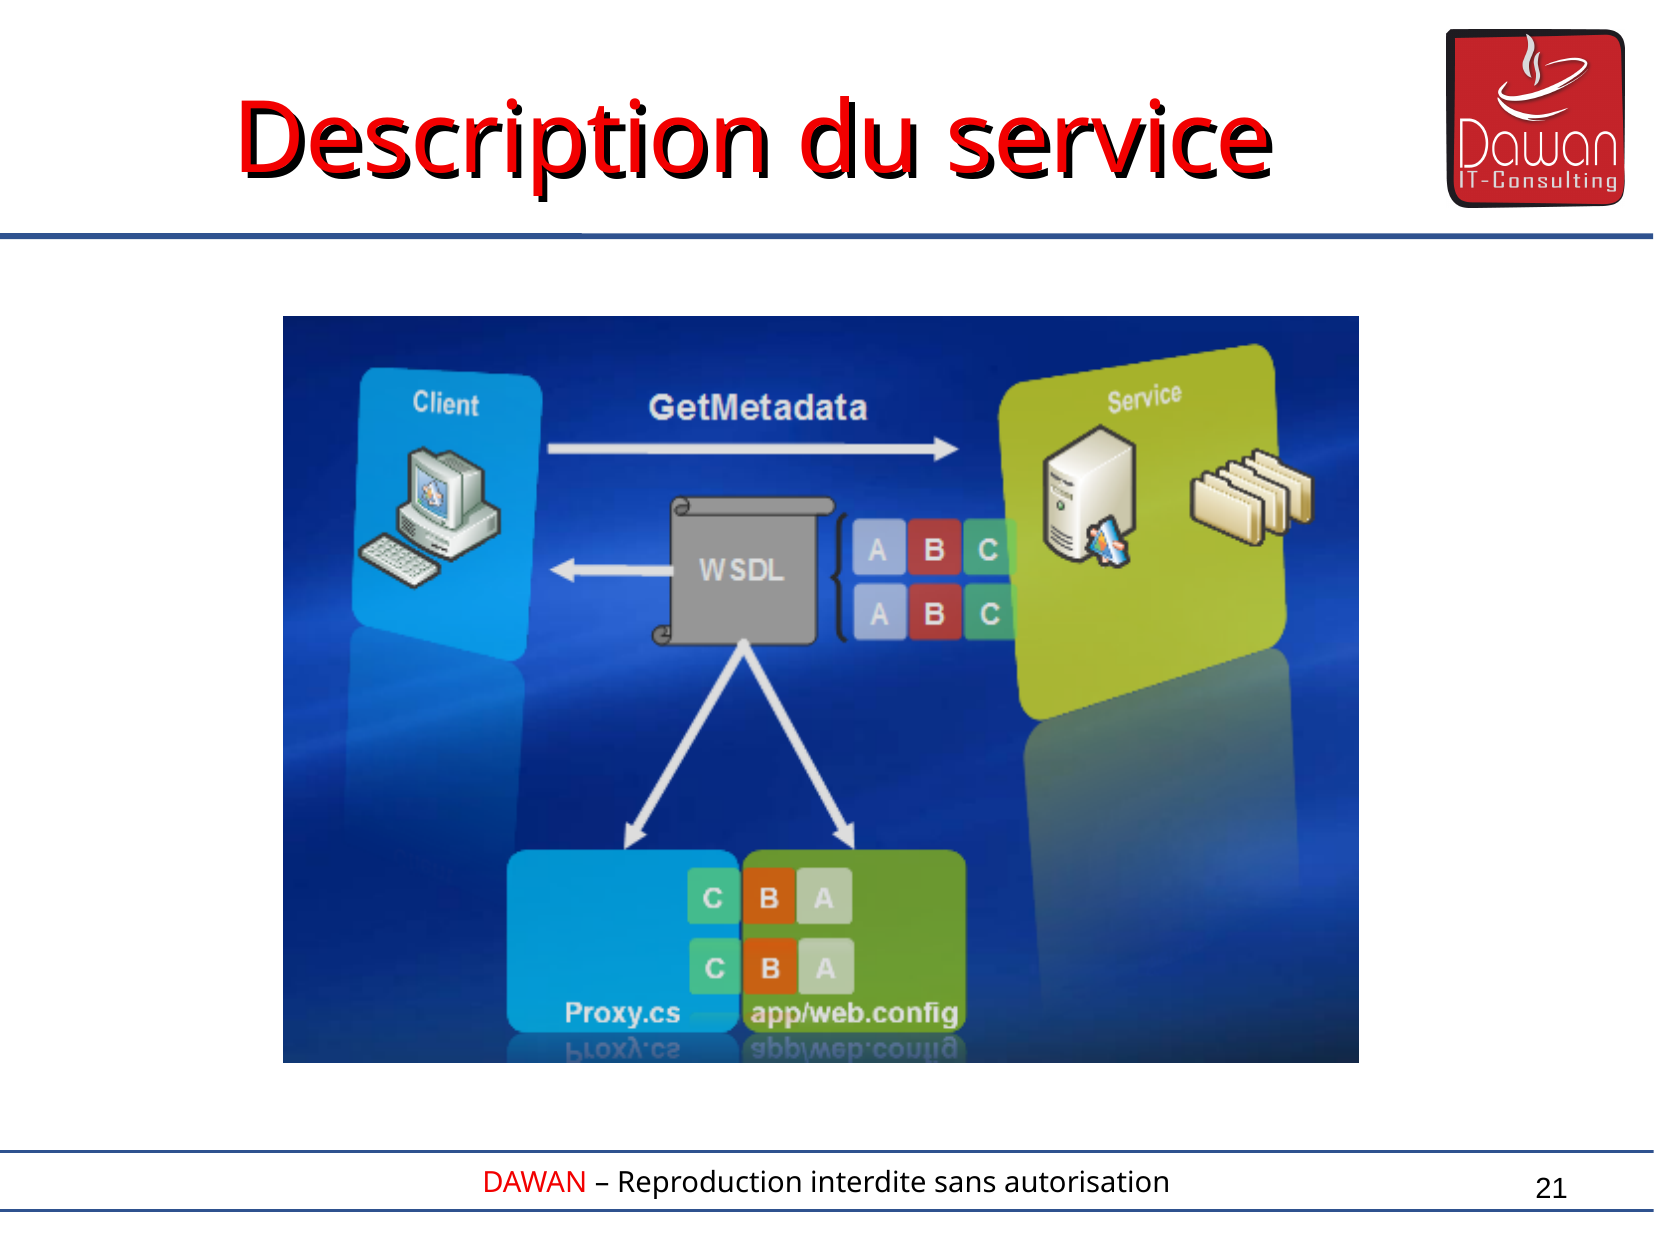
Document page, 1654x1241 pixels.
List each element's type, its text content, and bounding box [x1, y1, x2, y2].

picture [283, 316, 1359, 1063]
title Description du service [59, 29, 1447, 237]
text_box [1535, 1169, 1595, 1234]
